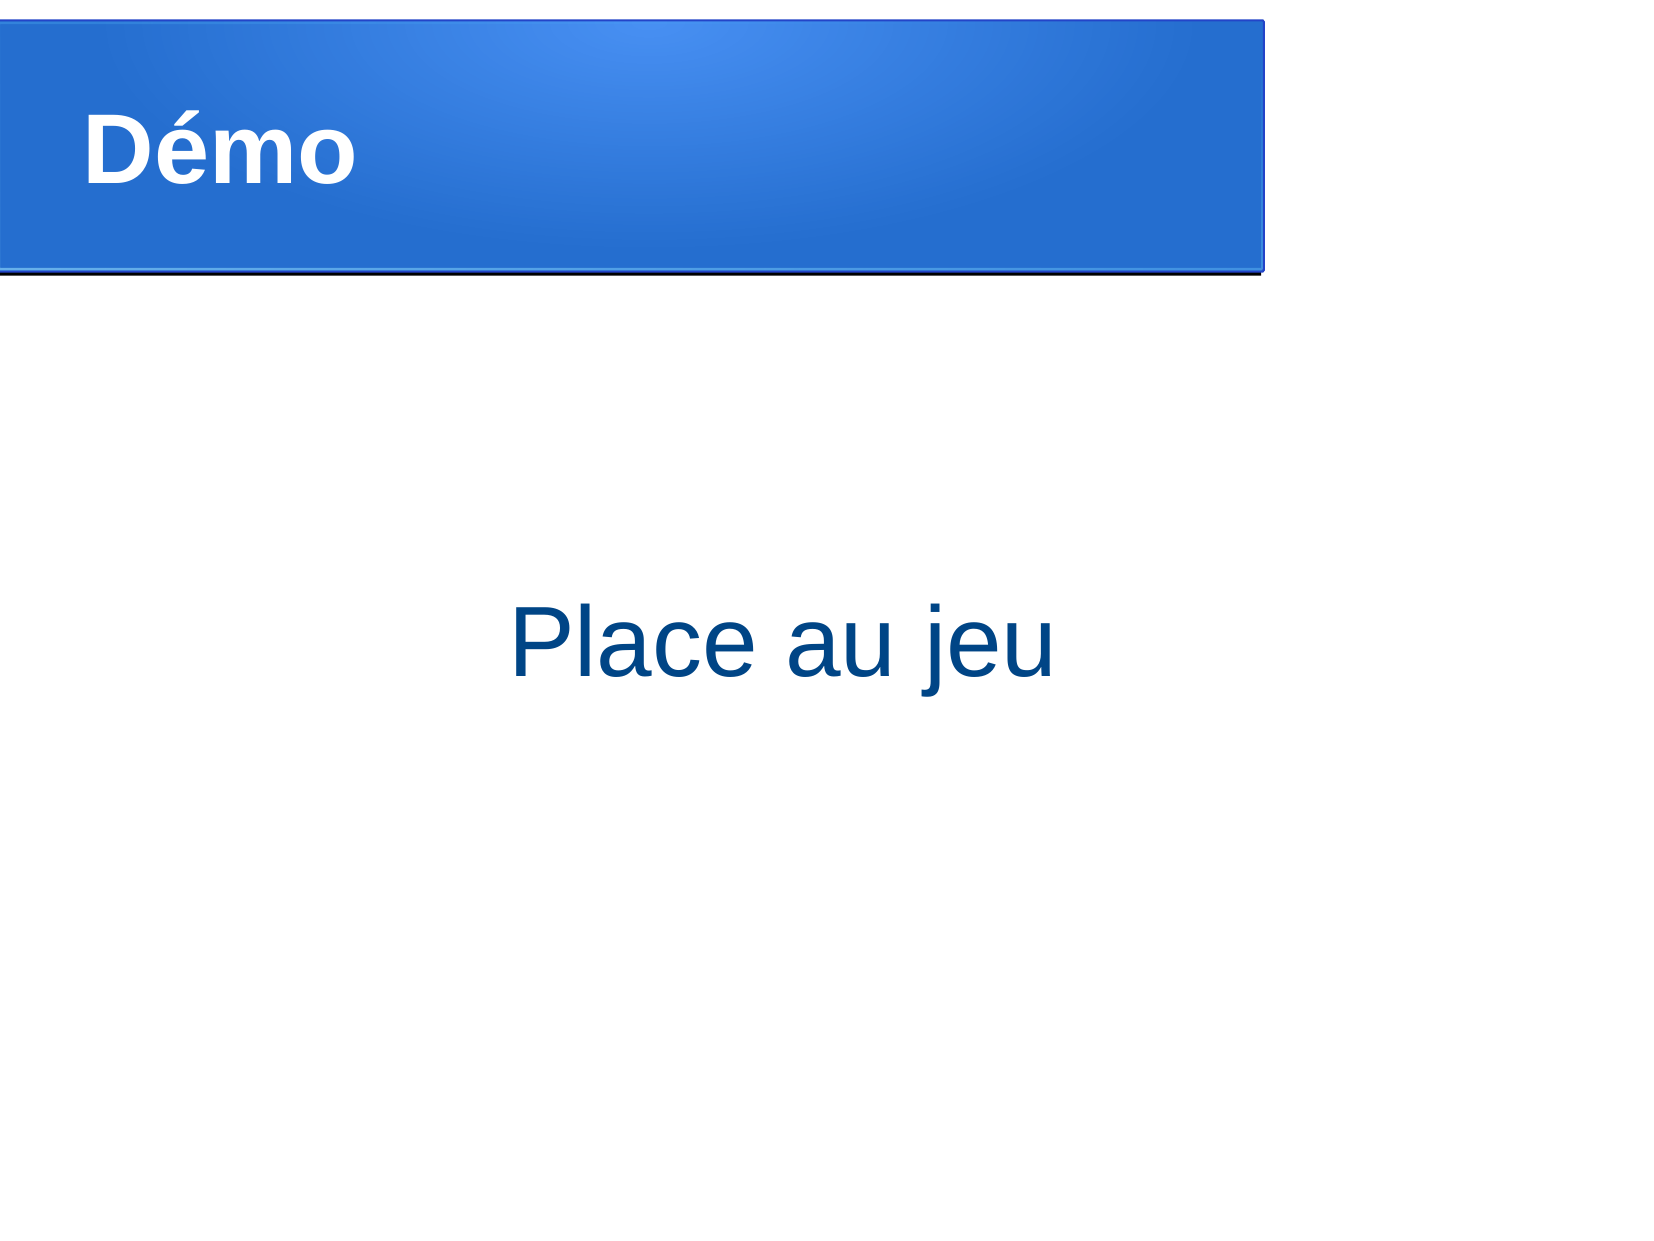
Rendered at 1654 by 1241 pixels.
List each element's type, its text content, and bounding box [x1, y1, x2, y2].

list Place au jeu [82, 299, 1571, 1019]
title Démo [82, 47, 1235, 252]
